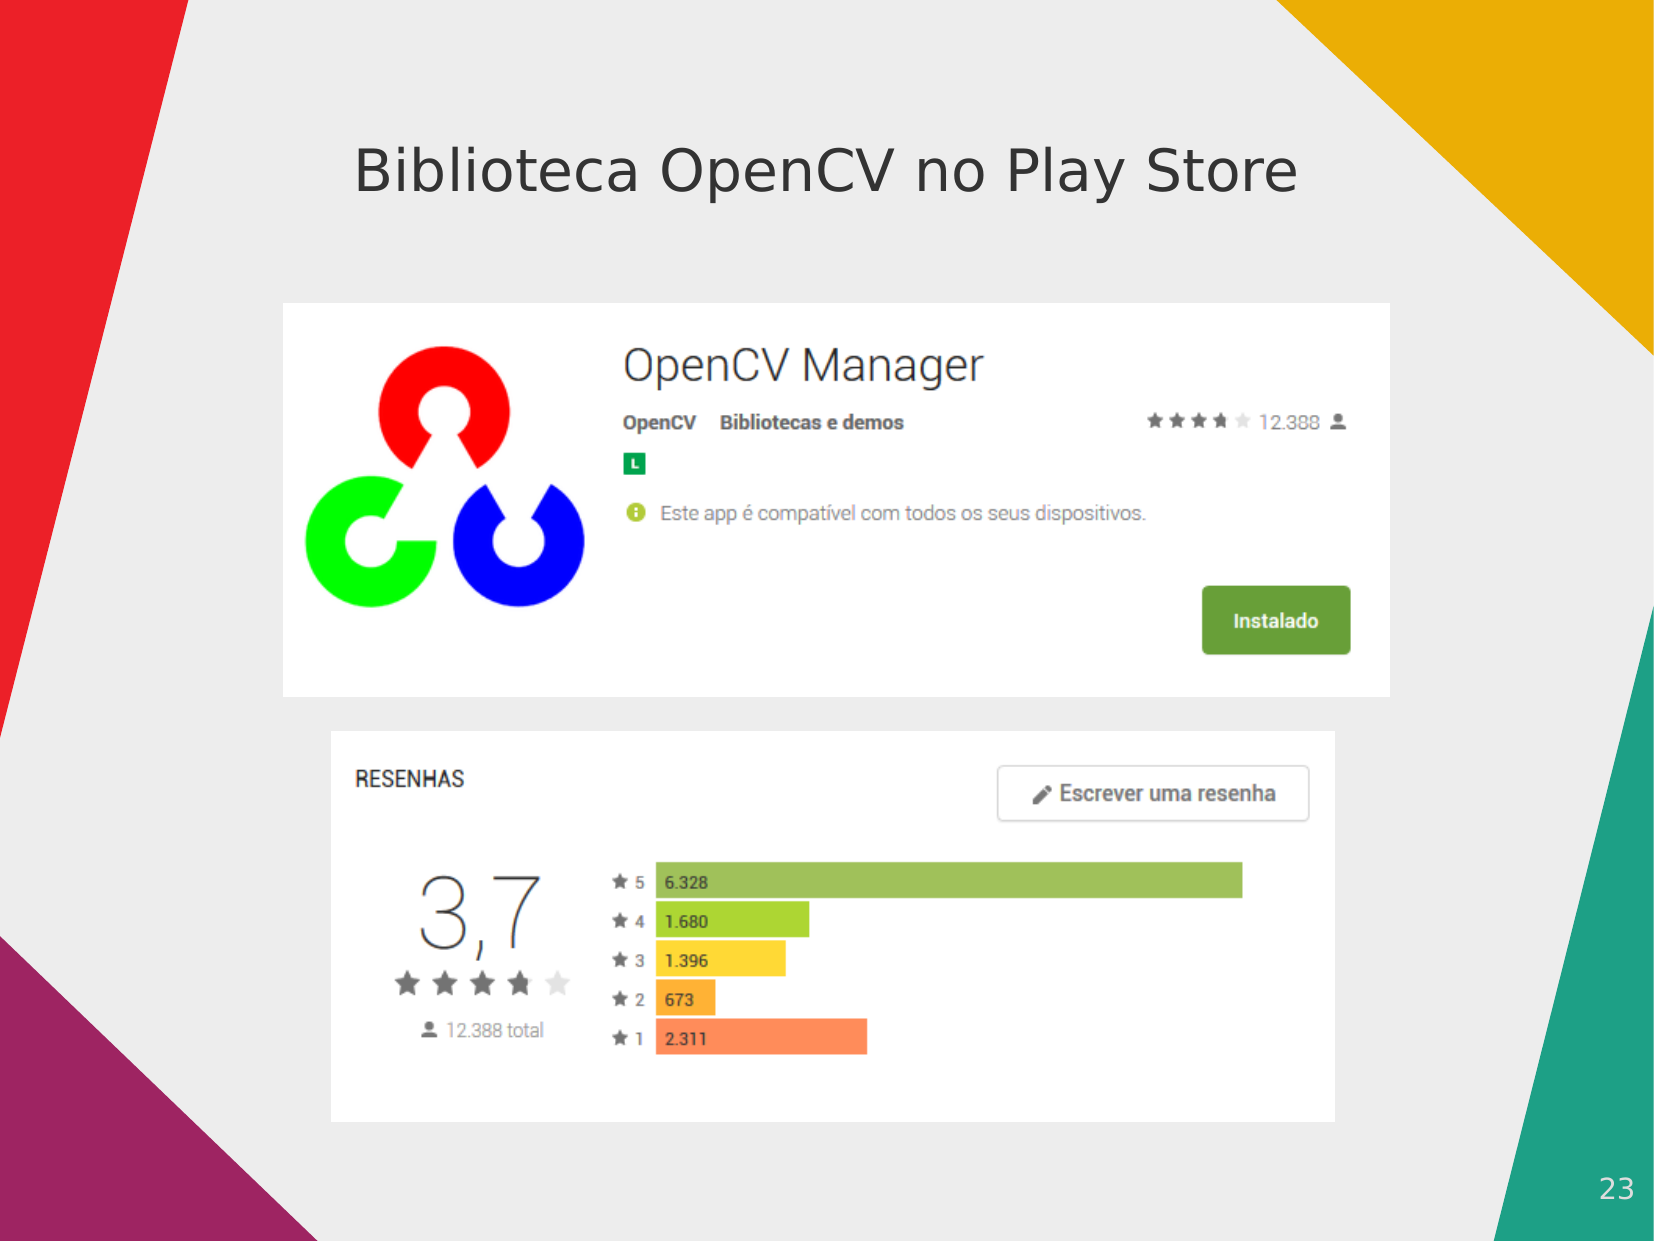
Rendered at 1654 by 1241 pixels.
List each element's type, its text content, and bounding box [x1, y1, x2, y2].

title Biblioteca OpenCV no Play Store [114, 73, 1539, 271]
picture [283, 303, 1390, 697]
picture [331, 731, 1335, 1123]
